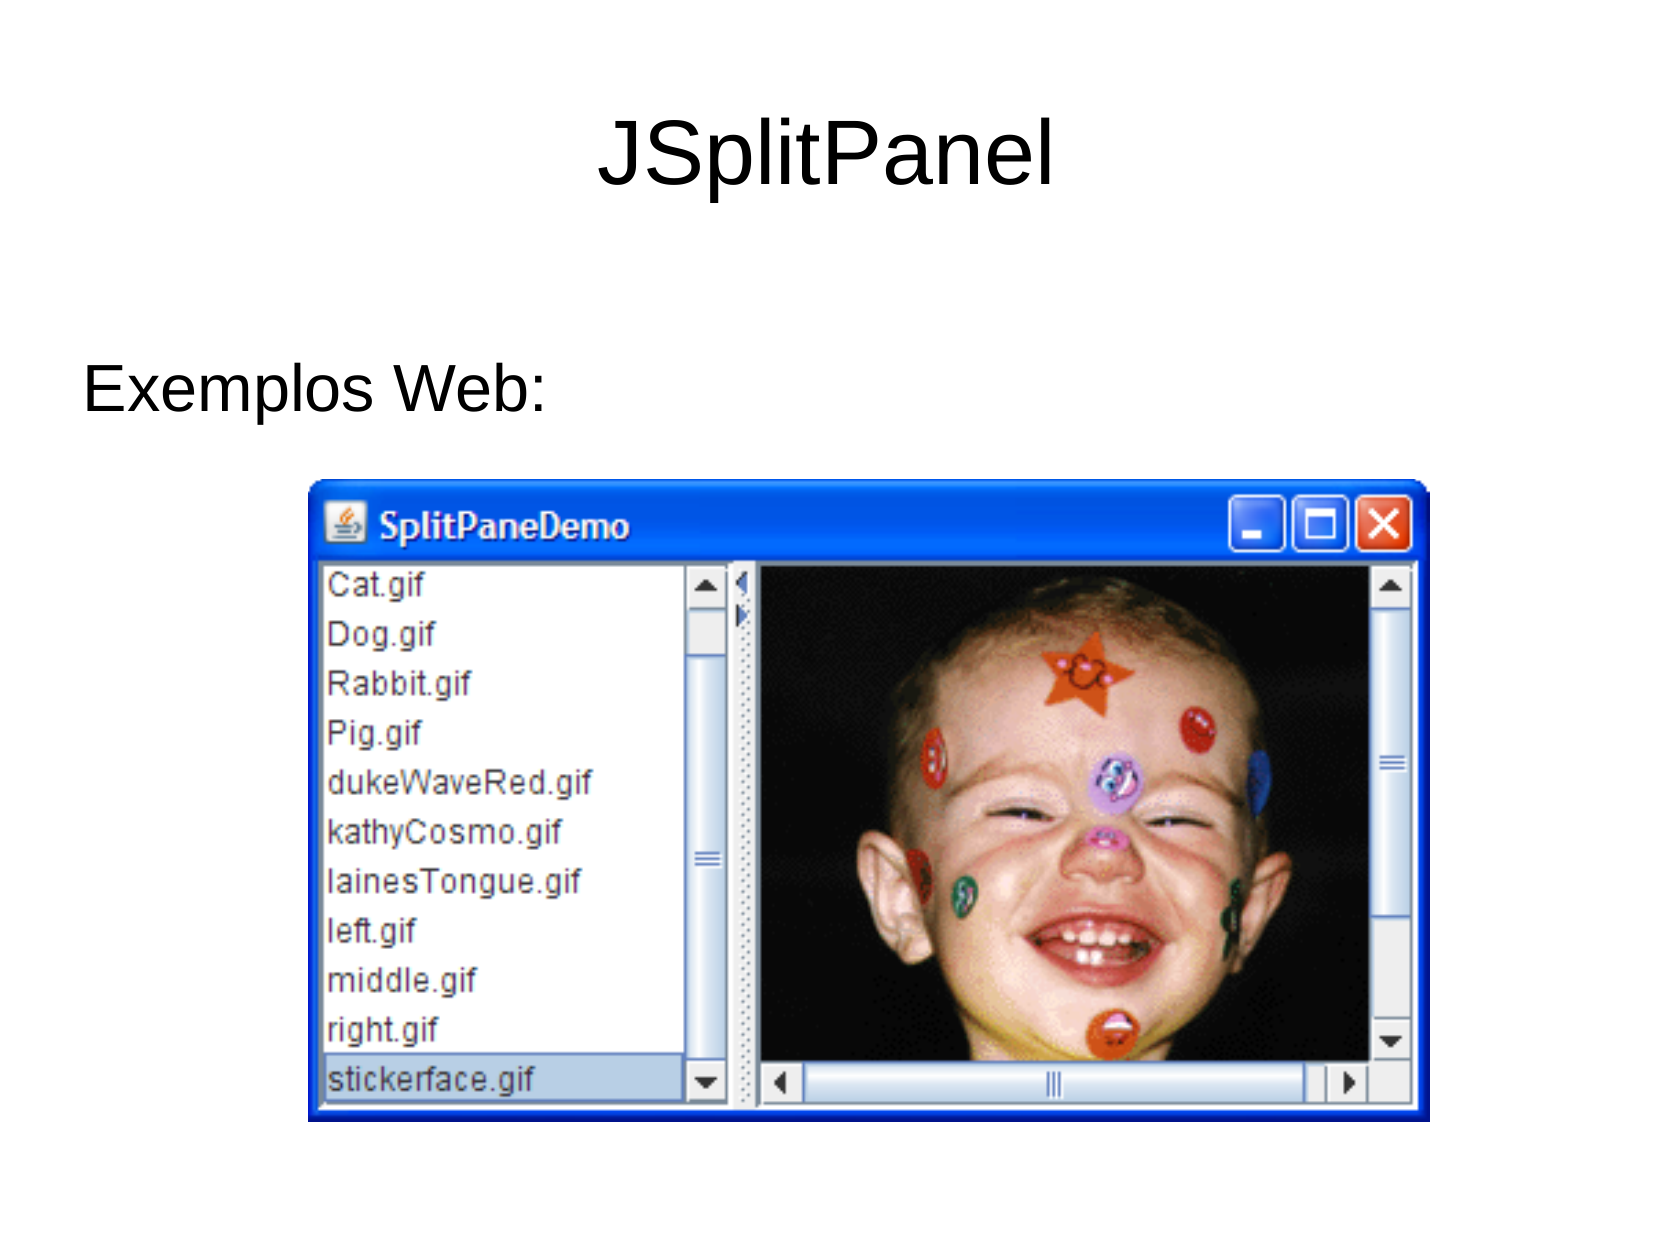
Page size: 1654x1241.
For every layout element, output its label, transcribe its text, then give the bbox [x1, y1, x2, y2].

picture [308, 479, 1430, 1123]
subtitle Exemplos Web: [82, 290, 1571, 1010]
title JSplitPanel [82, 49, 1571, 257]
